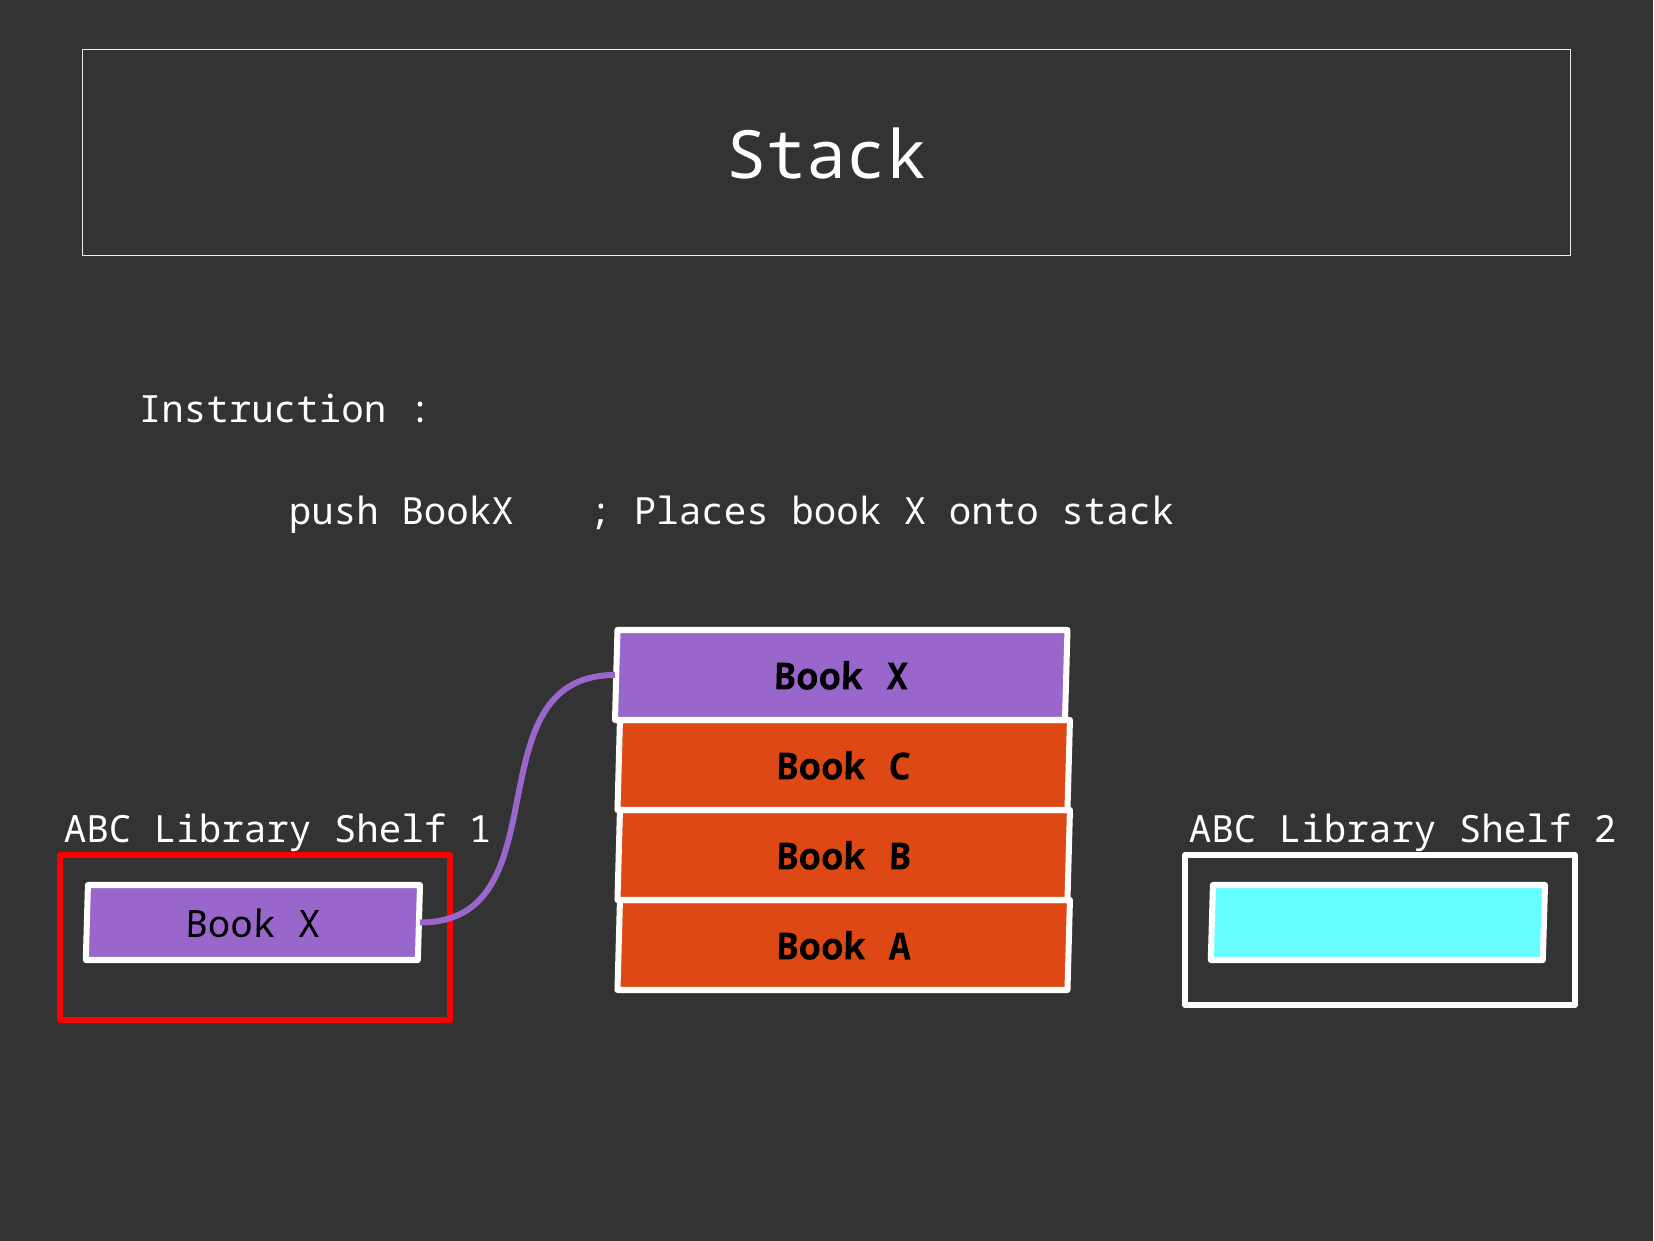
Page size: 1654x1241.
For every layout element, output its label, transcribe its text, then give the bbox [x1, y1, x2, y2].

text_box ABC Library Shelf 2 [1174, 795, 1561, 848]
text_box Book A [617, 900, 1070, 991]
text_box [1210, 885, 1546, 961]
text_box Book X [615, 630, 1068, 721]
text_box Book X [85, 885, 421, 961]
text_box Book B [617, 810, 1070, 901]
text_box Book C [617, 720, 1070, 811]
text_box ABC Library Shelf 1 [49, 795, 436, 848]
text_box Stack [82, 49, 1571, 256]
text_box Instruction : push BookX ; Places book X onto stack [124, 375, 1036, 503]
